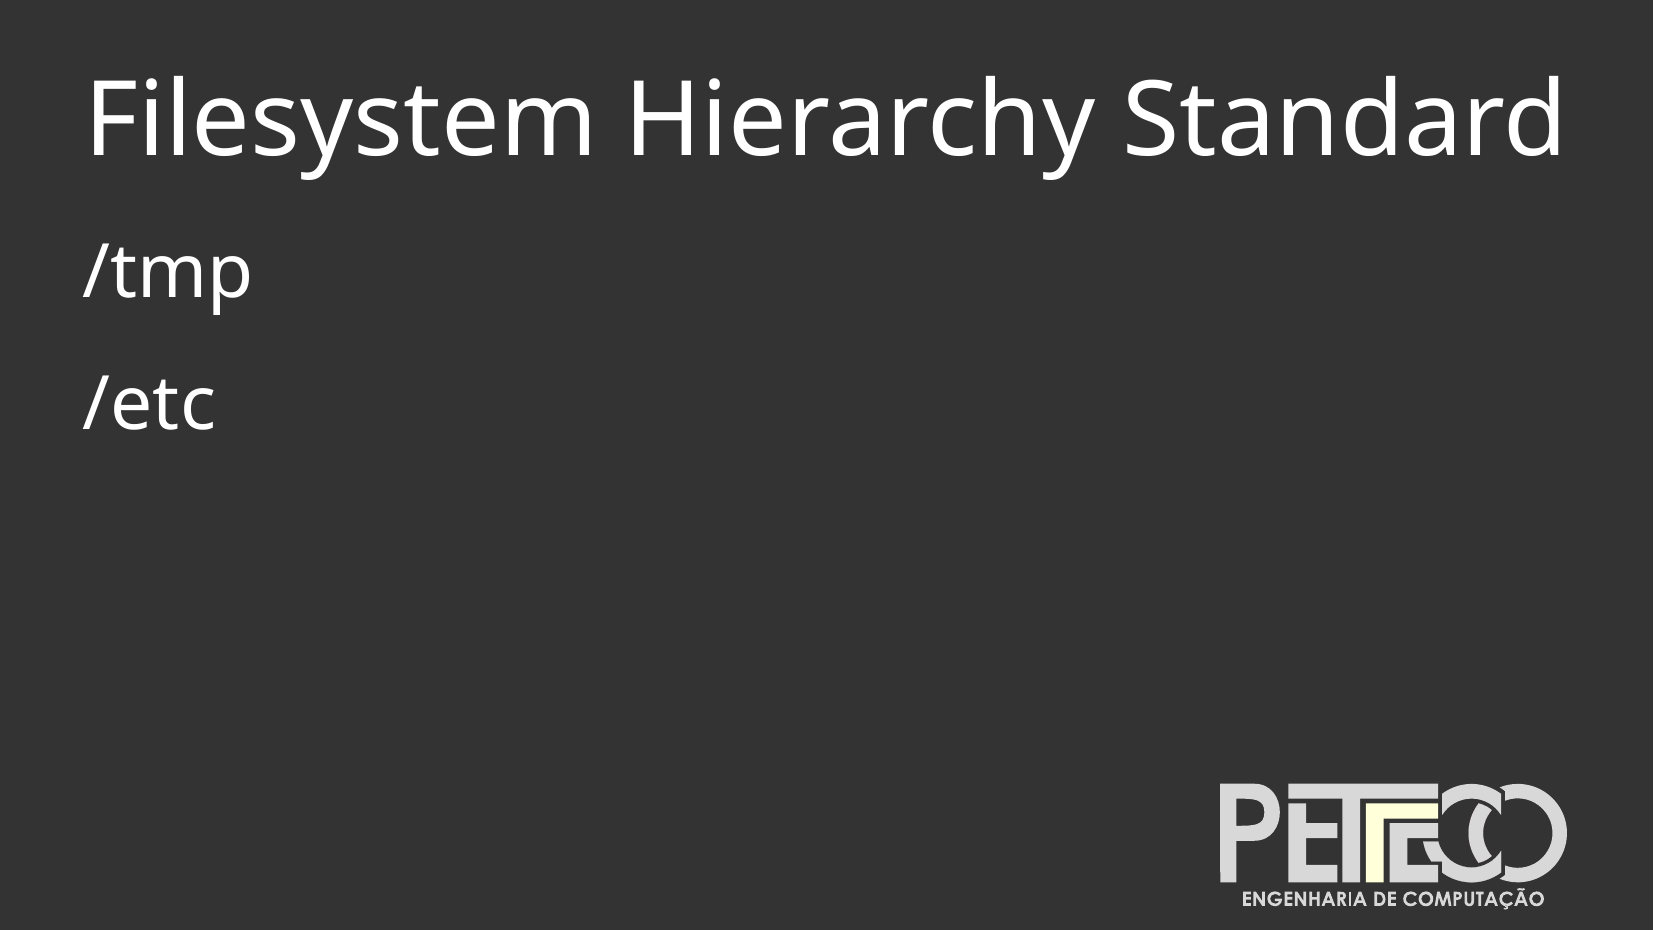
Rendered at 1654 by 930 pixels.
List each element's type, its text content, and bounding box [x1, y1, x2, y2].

list /tmp /etc [82, 217, 1571, 757]
title Filesystem Hierarchy Standard [82, 37, 1571, 193]
